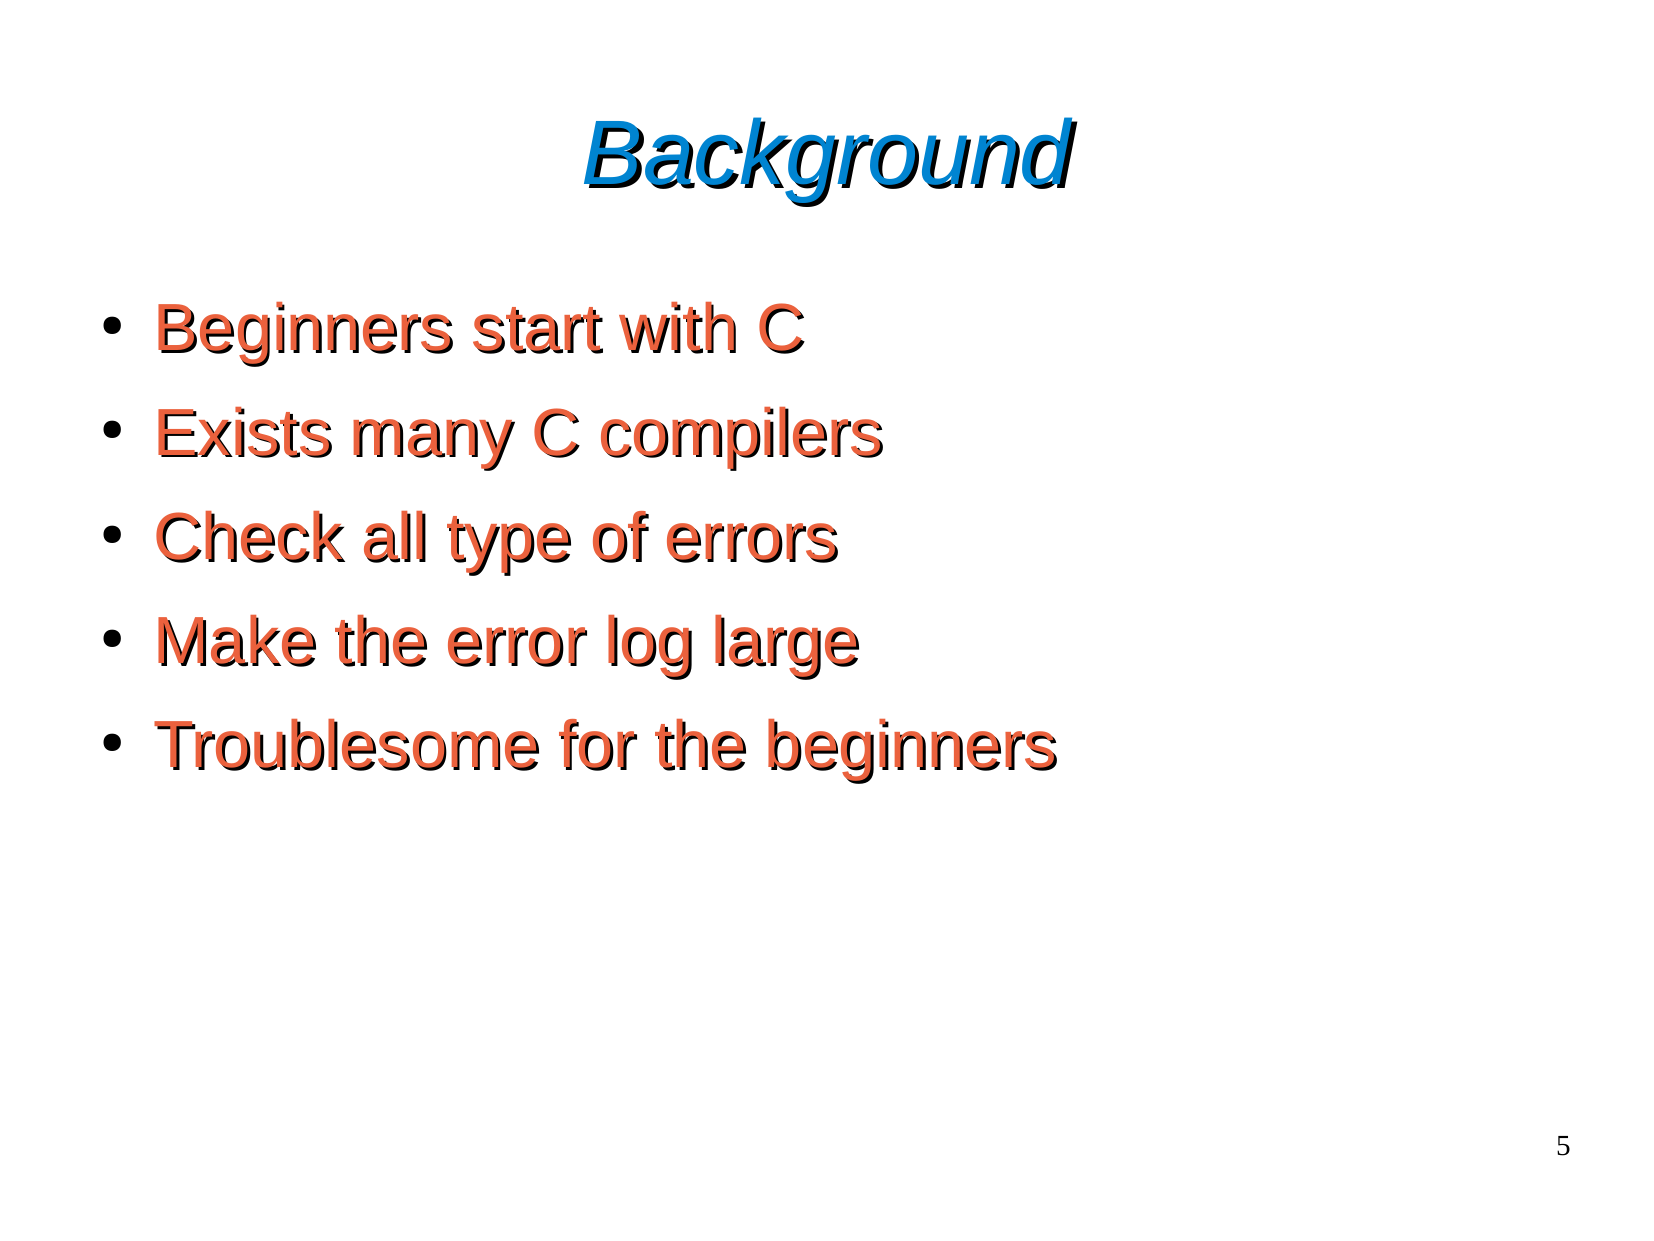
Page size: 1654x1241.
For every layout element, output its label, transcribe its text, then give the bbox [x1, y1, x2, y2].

list Beginners start with C Exists many C compilers Check all type of errors Make the error log large Troublesome for the beginners [82, 290, 1538, 1010]
title Background [82, 49, 1571, 257]
